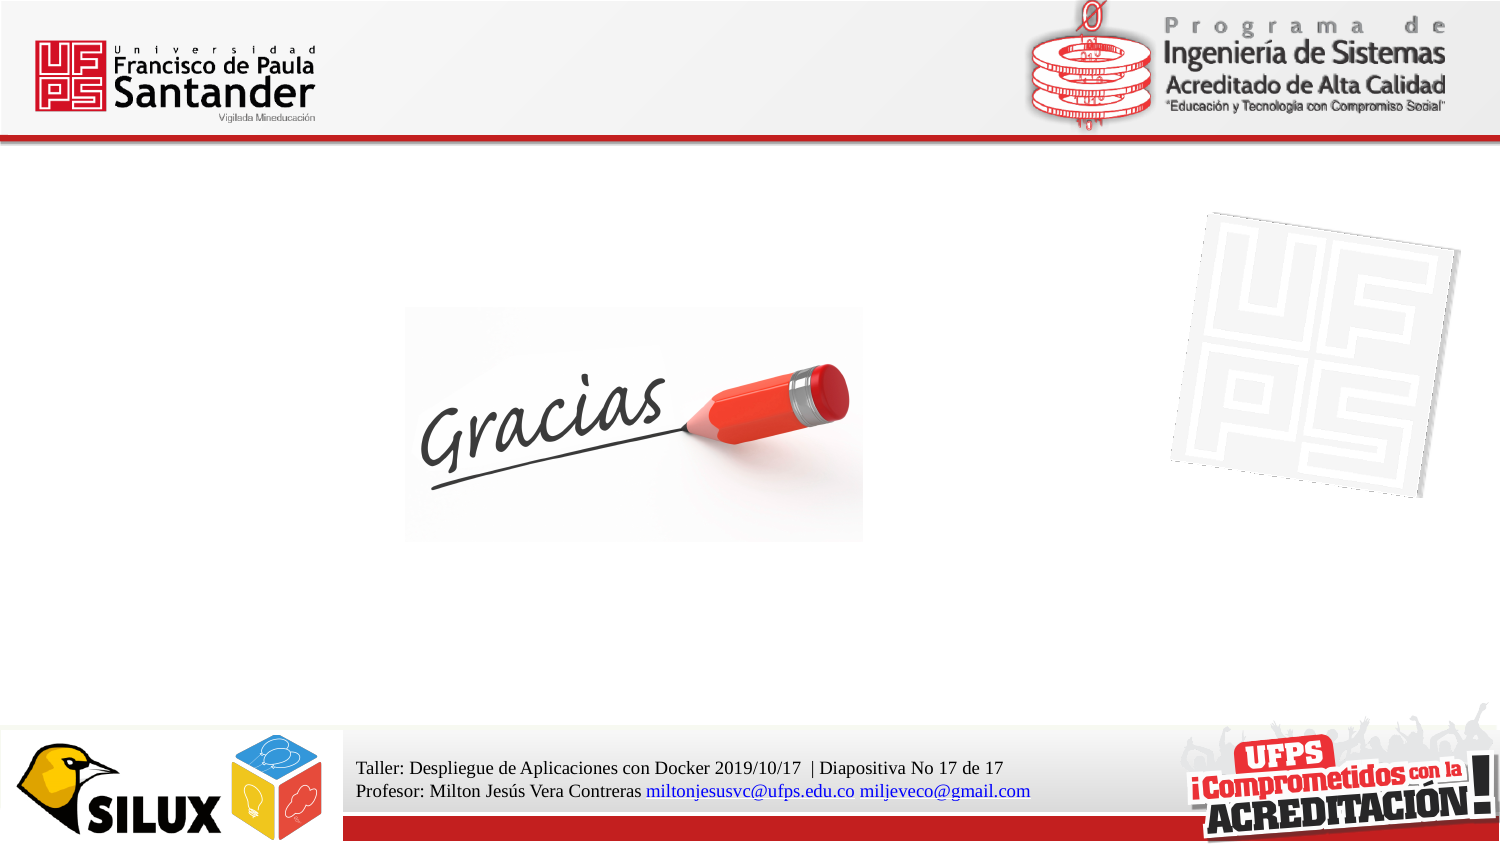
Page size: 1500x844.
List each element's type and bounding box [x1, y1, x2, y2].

picture [11, 734, 329, 842]
picture [20, 33, 324, 131]
picture [405, 307, 863, 542]
picture [1023, 0, 1445, 135]
picture [1180, 702, 1500, 844]
picture [1170, 214, 1453, 497]
